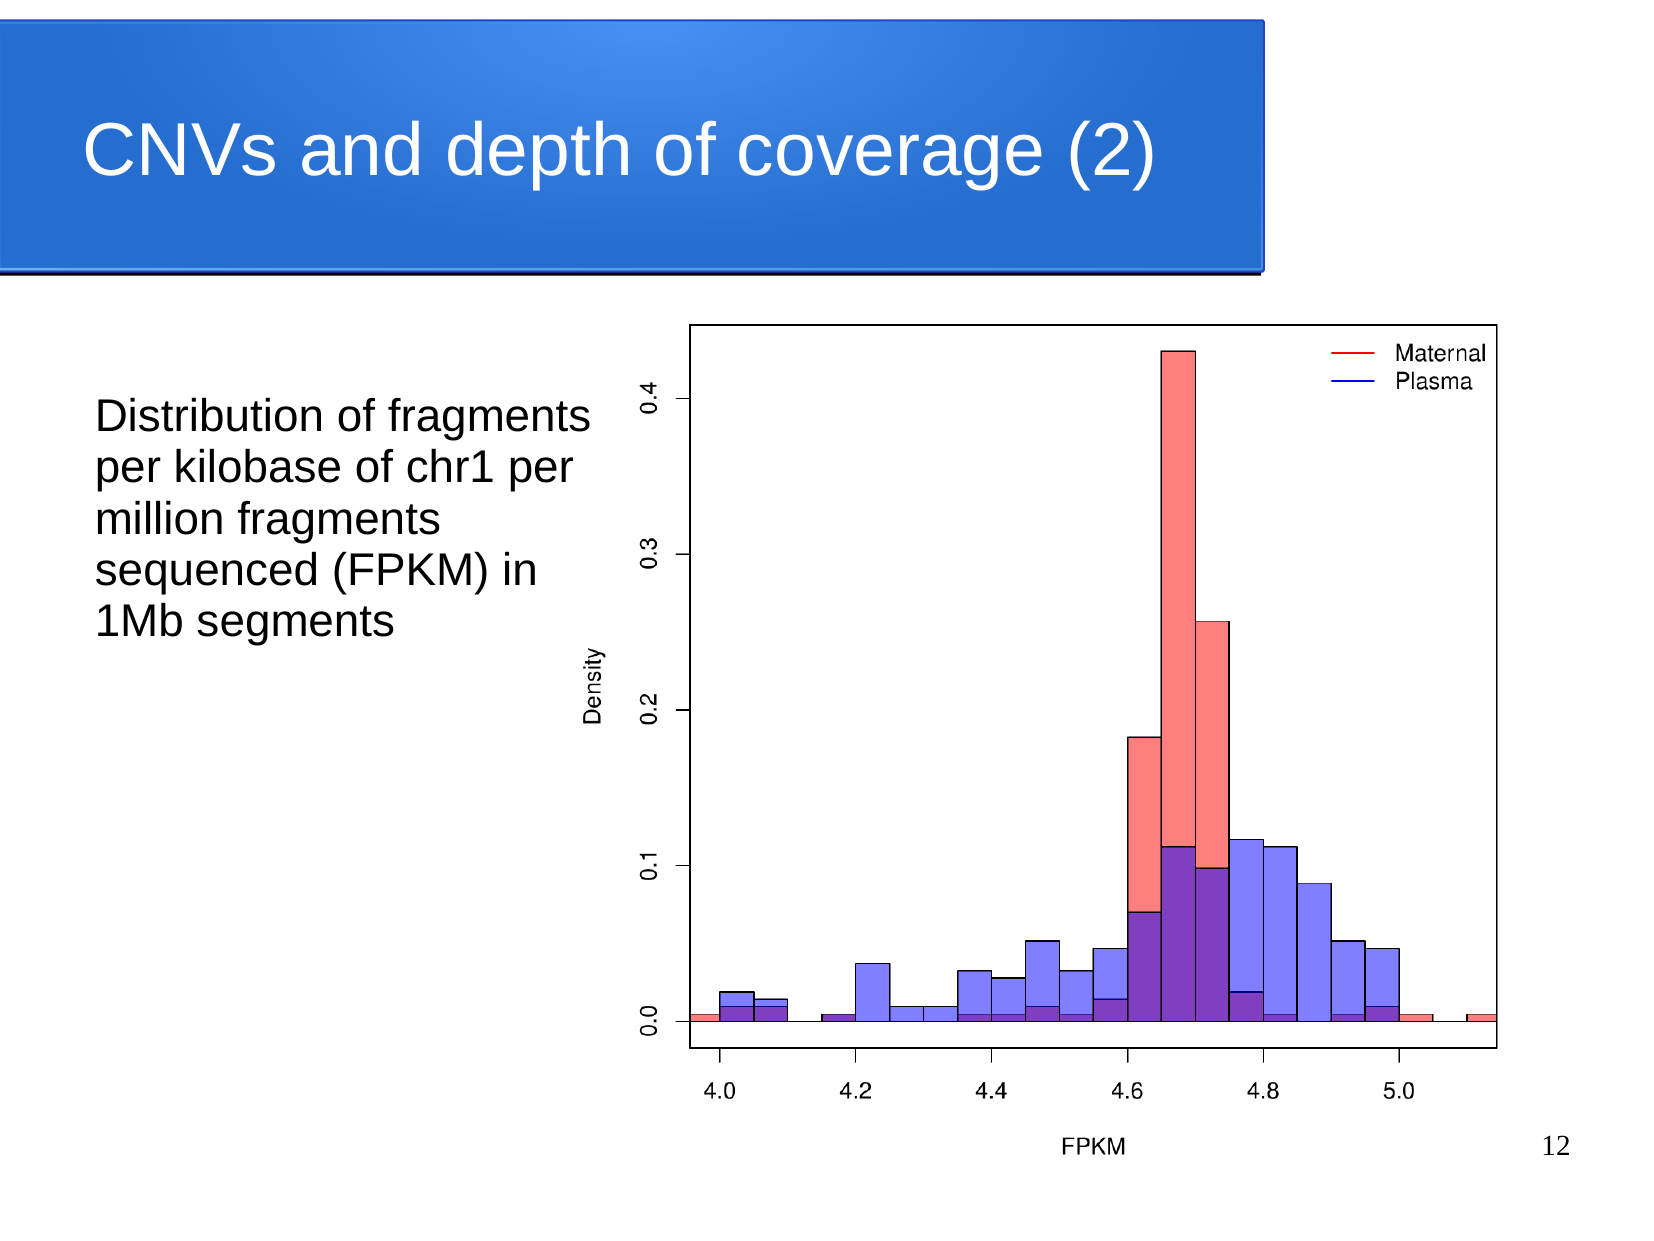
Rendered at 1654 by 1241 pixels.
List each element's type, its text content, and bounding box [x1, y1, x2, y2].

picture [578, 315, 1501, 1158]
title CNVs and depth of coverage (2) [82, 47, 1235, 252]
text_box Distribution of fragments per kilobase of chr1 per million fragments sequenced (FPKM) in 1Mb segments [80, 382, 609, 709]
